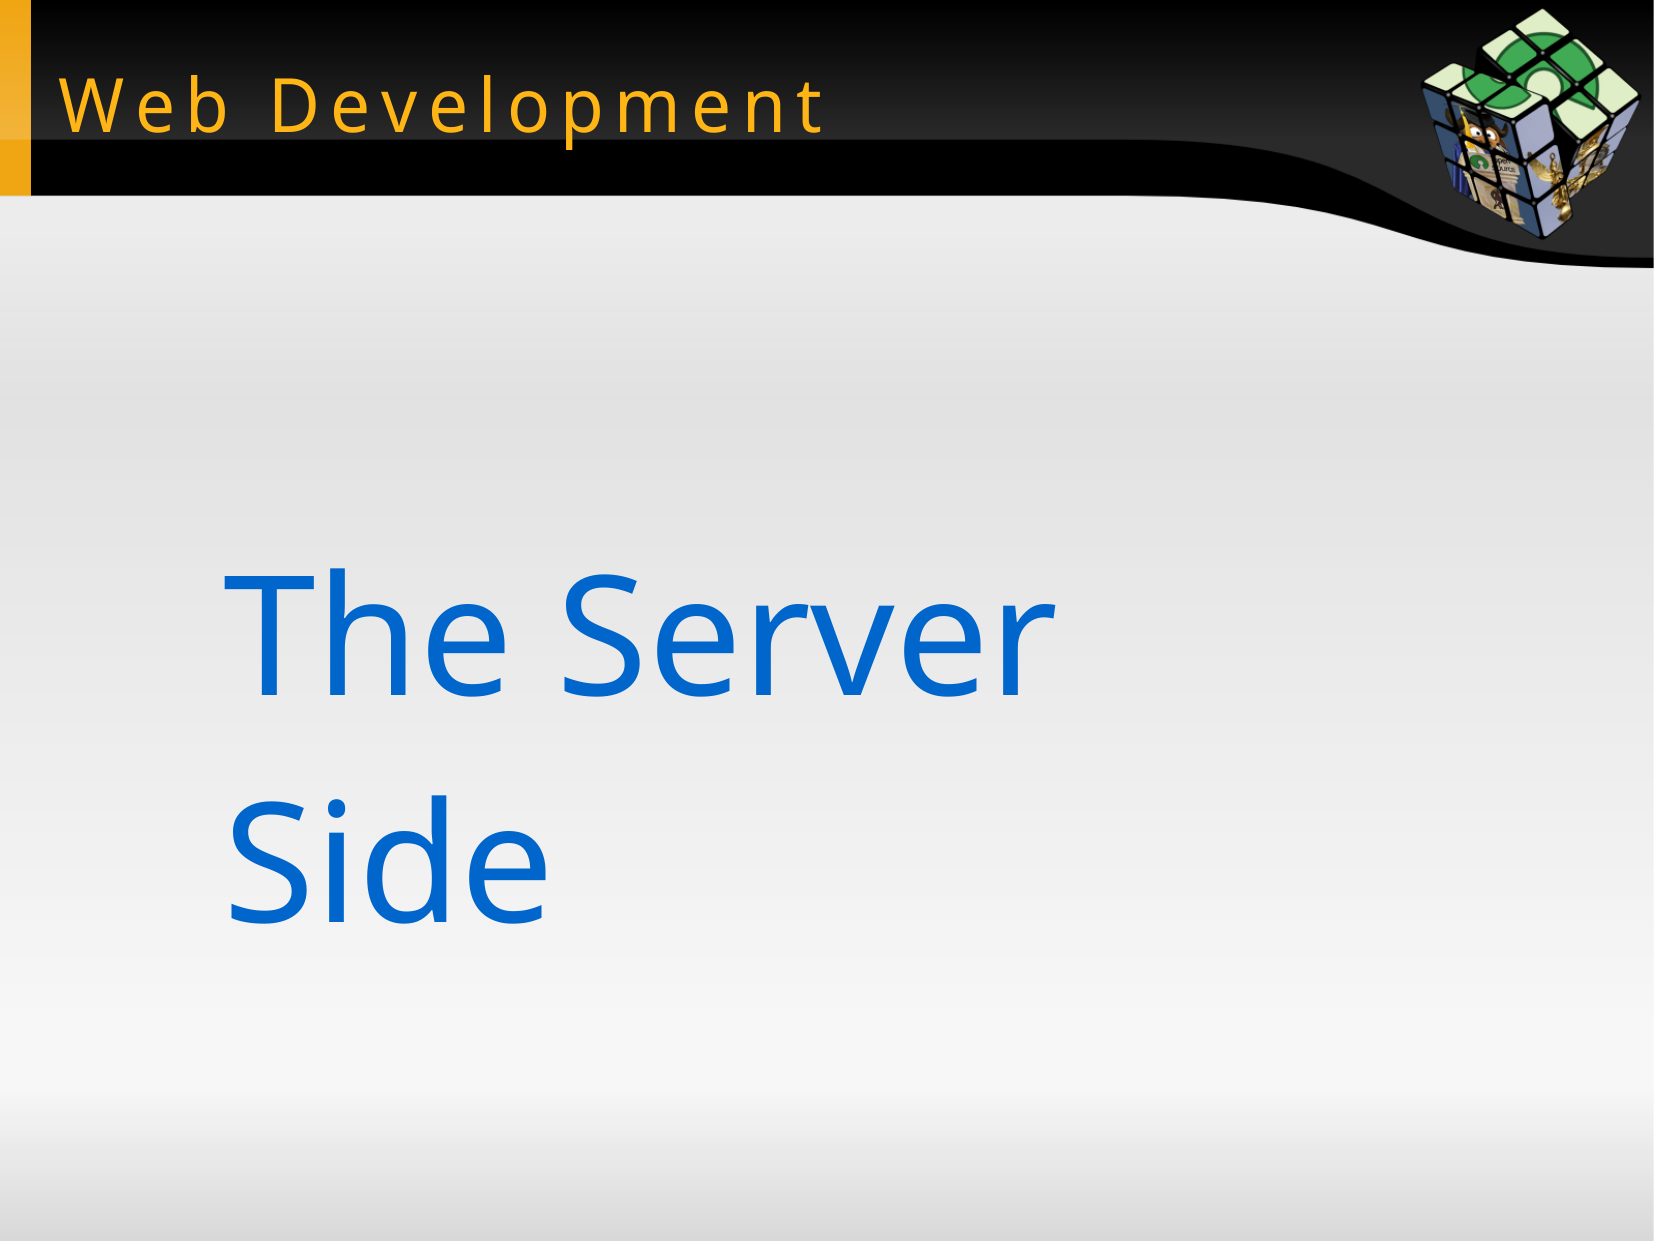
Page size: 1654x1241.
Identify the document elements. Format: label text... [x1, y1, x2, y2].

picture [0, 0, 1654, 1241]
text_box The Server Side [208, 509, 1445, 712]
title Web Development [59, 29, 1270, 178]
